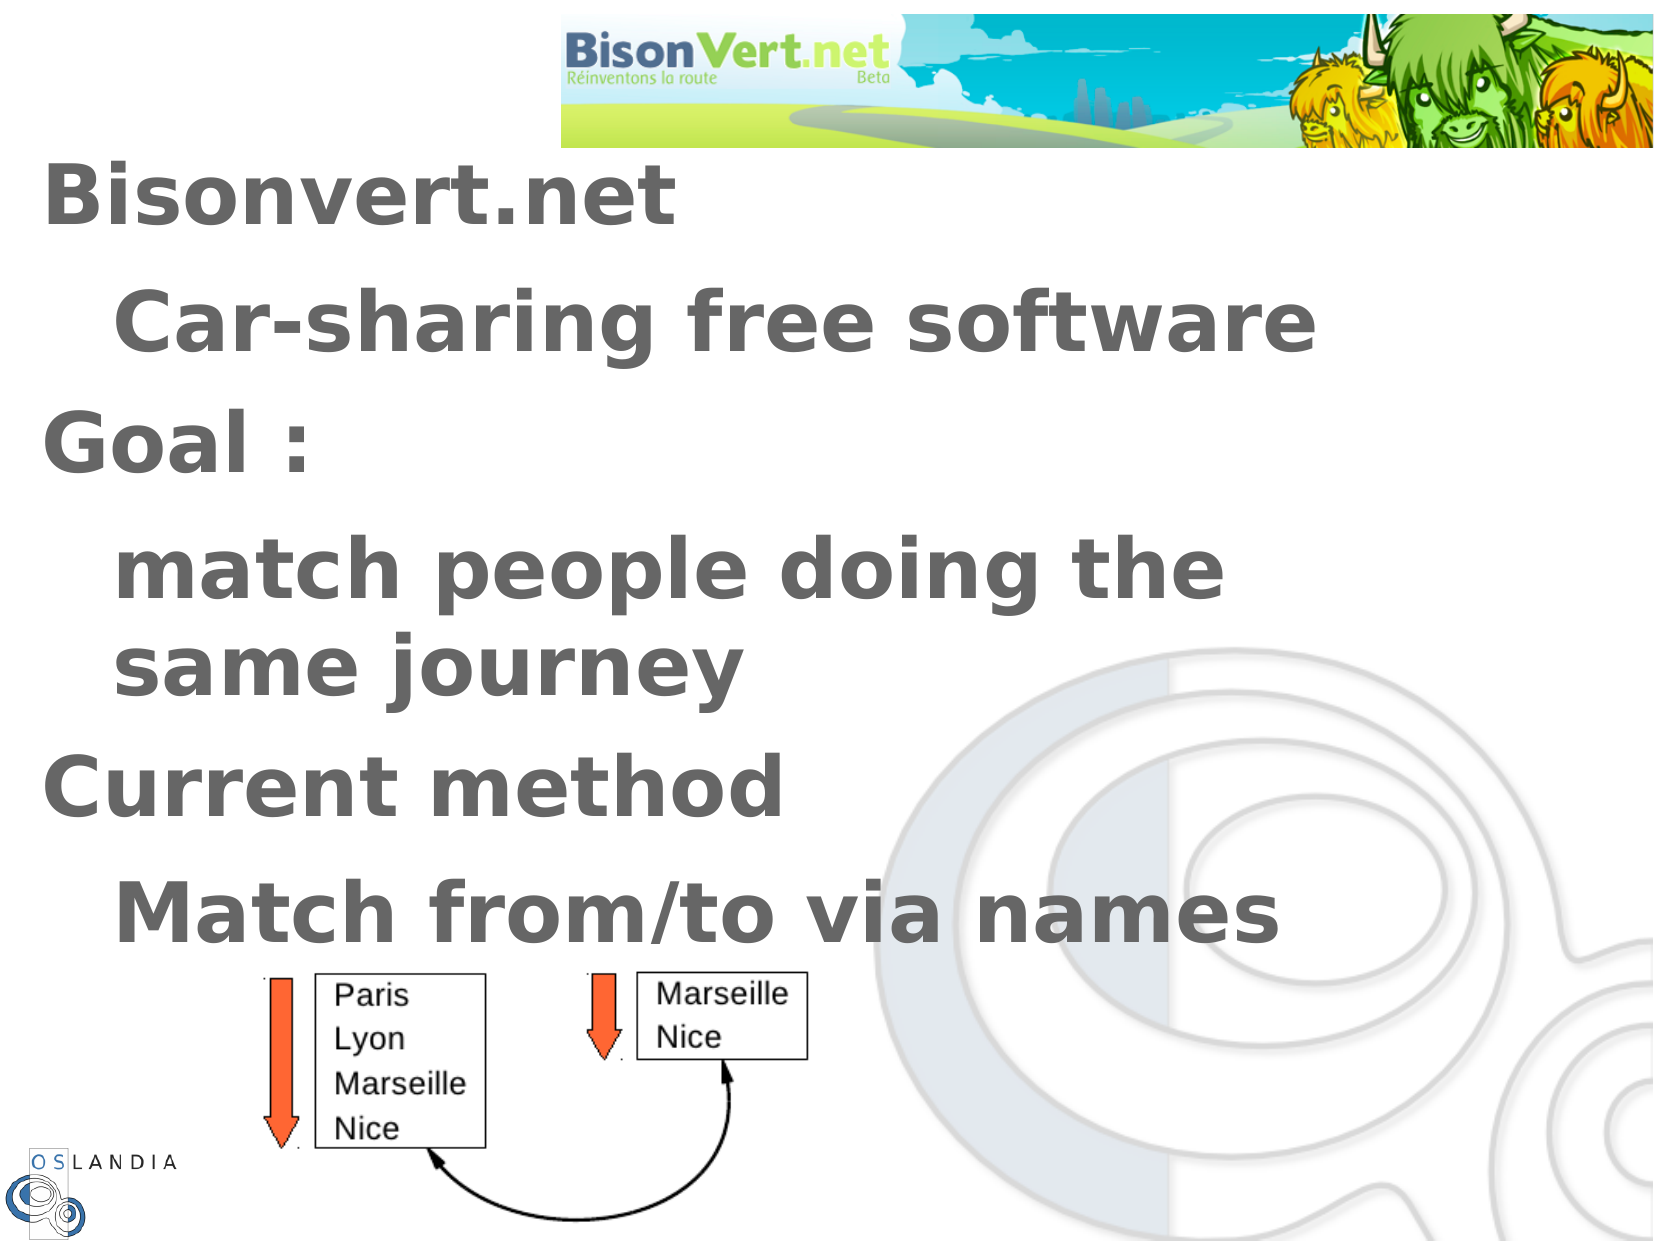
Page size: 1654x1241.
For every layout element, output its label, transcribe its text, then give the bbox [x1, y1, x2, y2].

list Bisonvert.net Car-sharing free software Goal : match people doing the same journey Current method Match from/to via names [0, 147, 1459, 967]
picture [0, 0, 1654, 1241]
